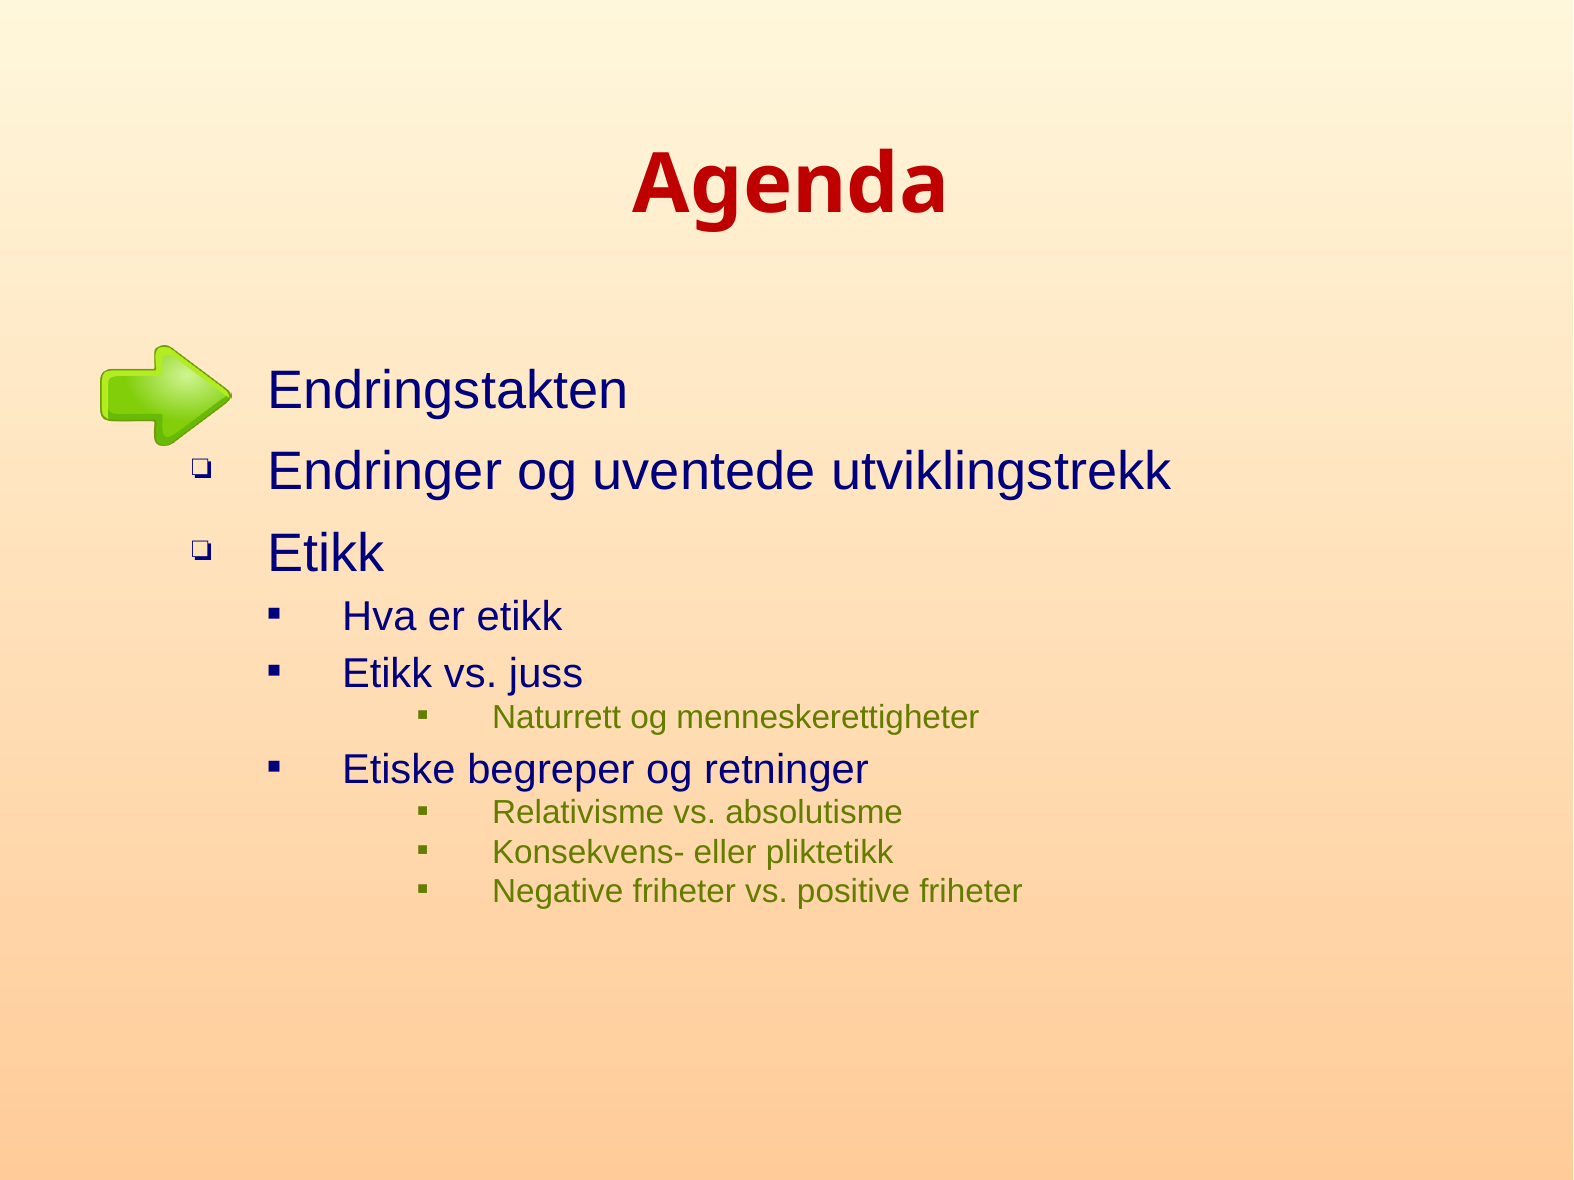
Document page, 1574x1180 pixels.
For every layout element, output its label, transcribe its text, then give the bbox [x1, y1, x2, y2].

list Endringstakten Endringer og uventede utviklingstrekk Etikk Hva er etikk Etikk vs. juss Naturrett og menneskerettigheter Etiske begreper og retninger Relativisme vs. absolutisme Konsekvens- eller pliktetikk Negative friheter vs. positive friheter [192, 366, 1574, 1180]
picture [100, 345, 232, 446]
title Agenda [39, 54, 1543, 309]
